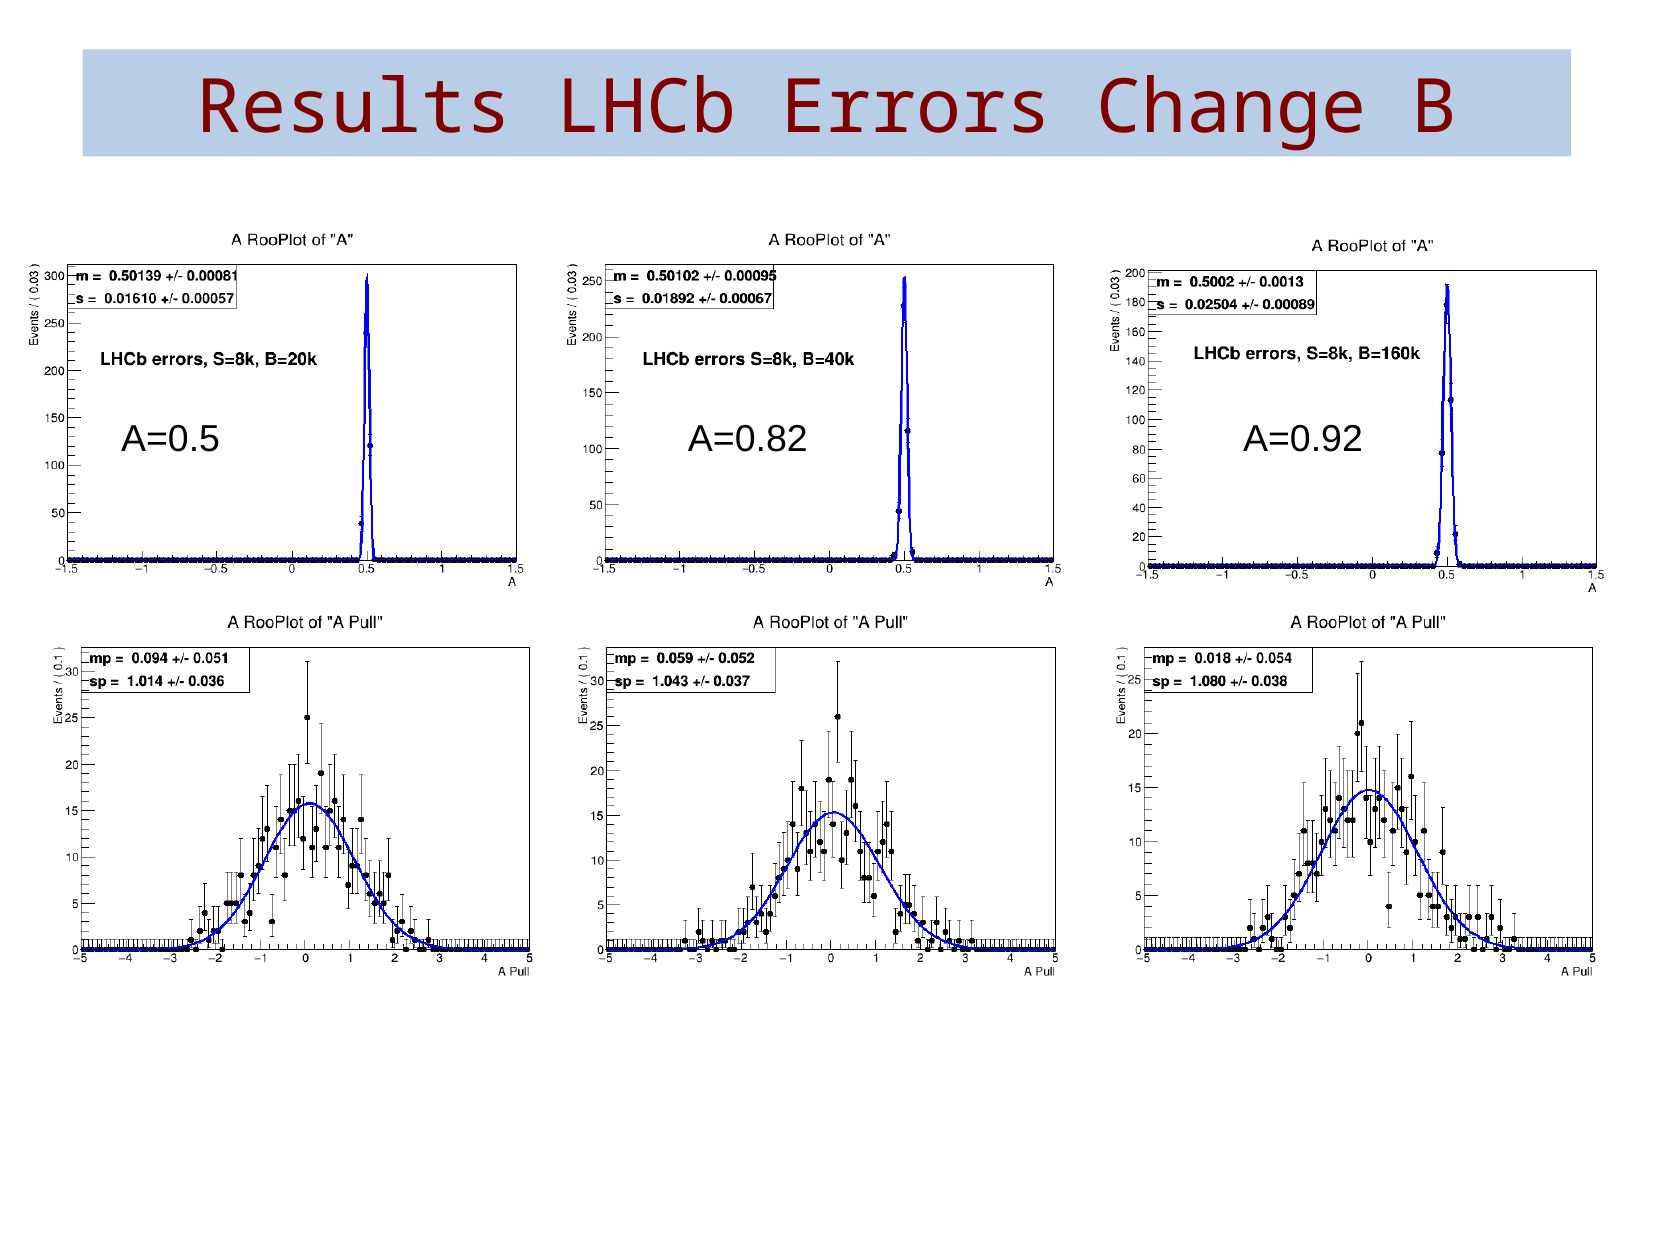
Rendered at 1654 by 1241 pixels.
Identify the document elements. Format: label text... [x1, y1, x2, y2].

title Results LHCb Errors Change B [82, 49, 1571, 157]
picture [11, 227, 1652, 603]
text_box A=0.82 [673, 409, 823, 467]
text_box A=0.92 [1228, 409, 1378, 467]
picture [25, 609, 1648, 987]
text_box A=0.5 [106, 409, 235, 467]
